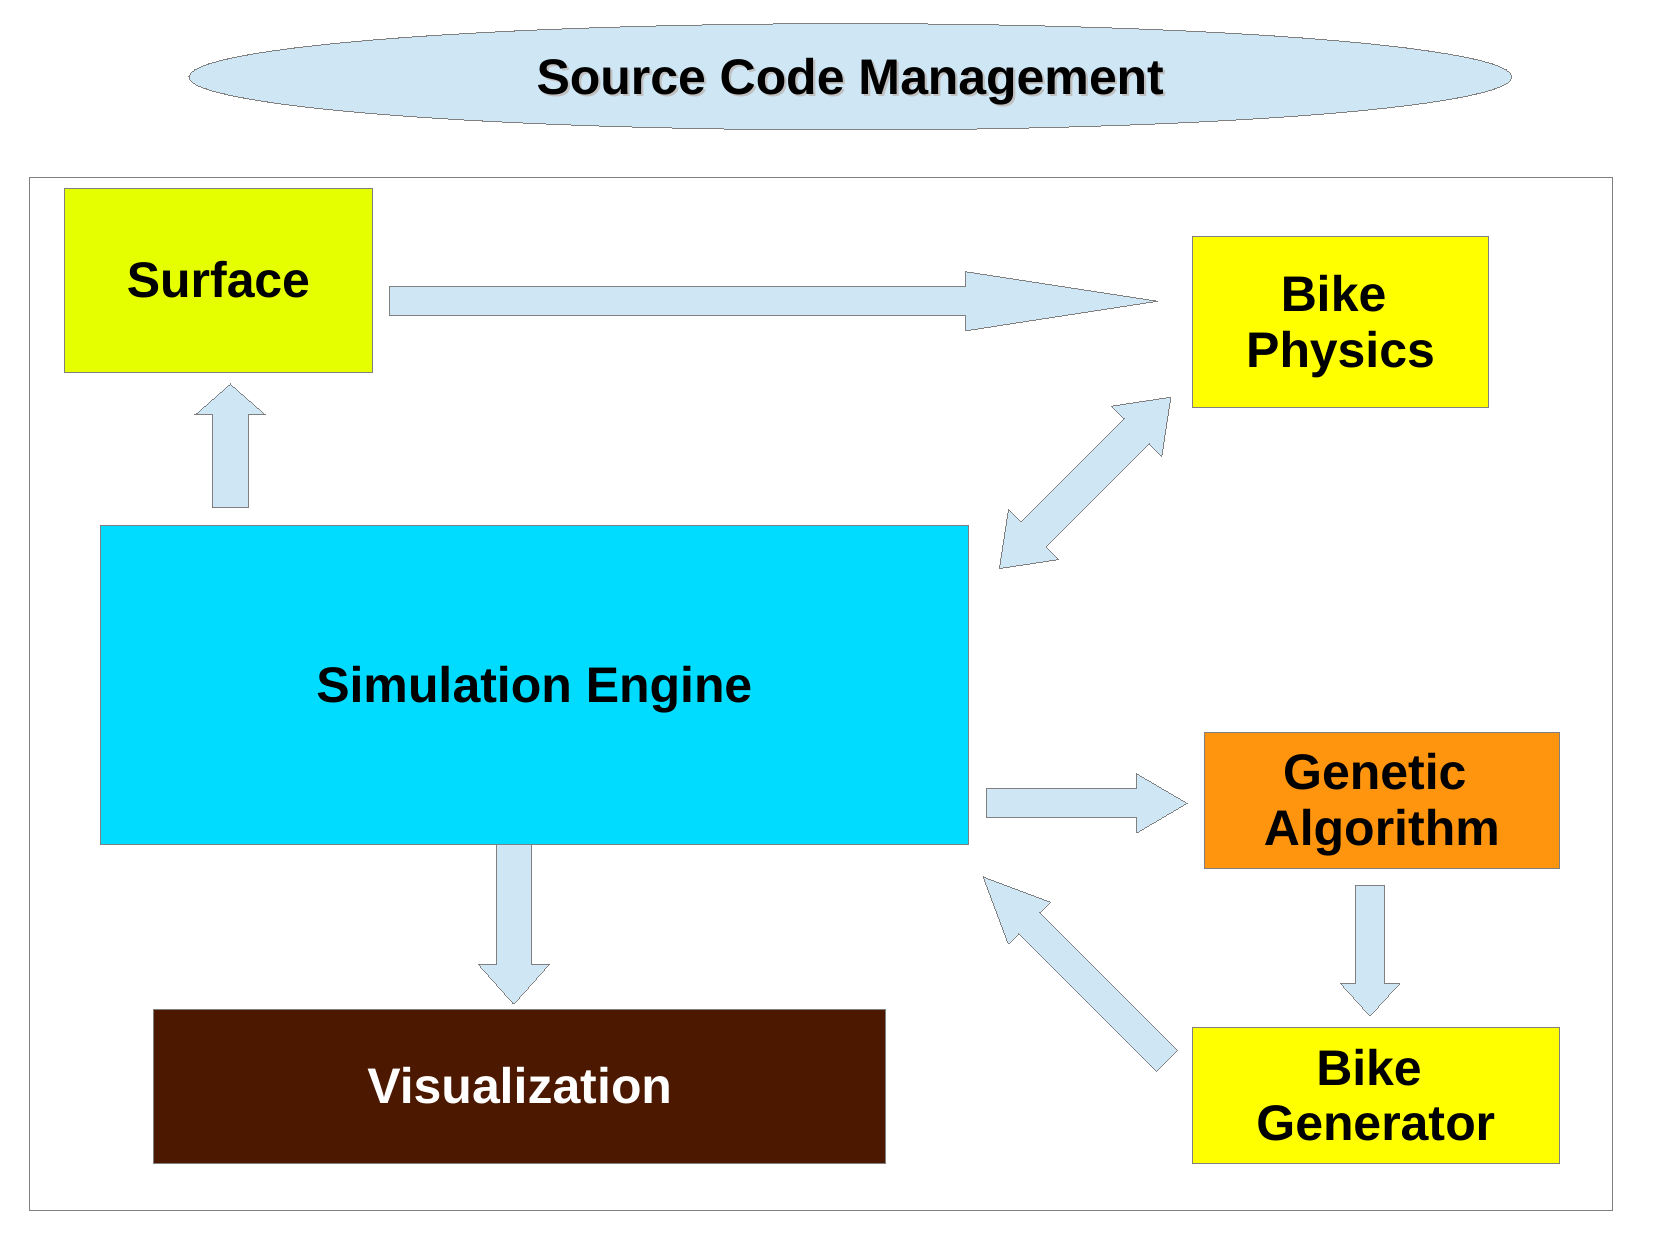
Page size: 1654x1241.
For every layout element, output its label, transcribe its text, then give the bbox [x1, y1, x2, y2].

text_box [983, 876, 1178, 1072]
text_box Bike Physics [1192, 236, 1489, 408]
text_box [986, 773, 1188, 833]
text_box Genetic Algorithm [1204, 732, 1560, 869]
text_box Simulation Engine [100, 525, 969, 845]
text_box Visualization [153, 1009, 886, 1164]
text_box Surface [64, 188, 373, 373]
text_box [389, 271, 1158, 331]
text_box [478, 844, 550, 1004]
text_box [999, 397, 1171, 569]
text_box Bike Generator [1192, 1027, 1560, 1164]
text_box Source Code Management [188, 23, 1512, 130]
text_box [1340, 885, 1400, 1016]
text_box [194, 383, 266, 508]
